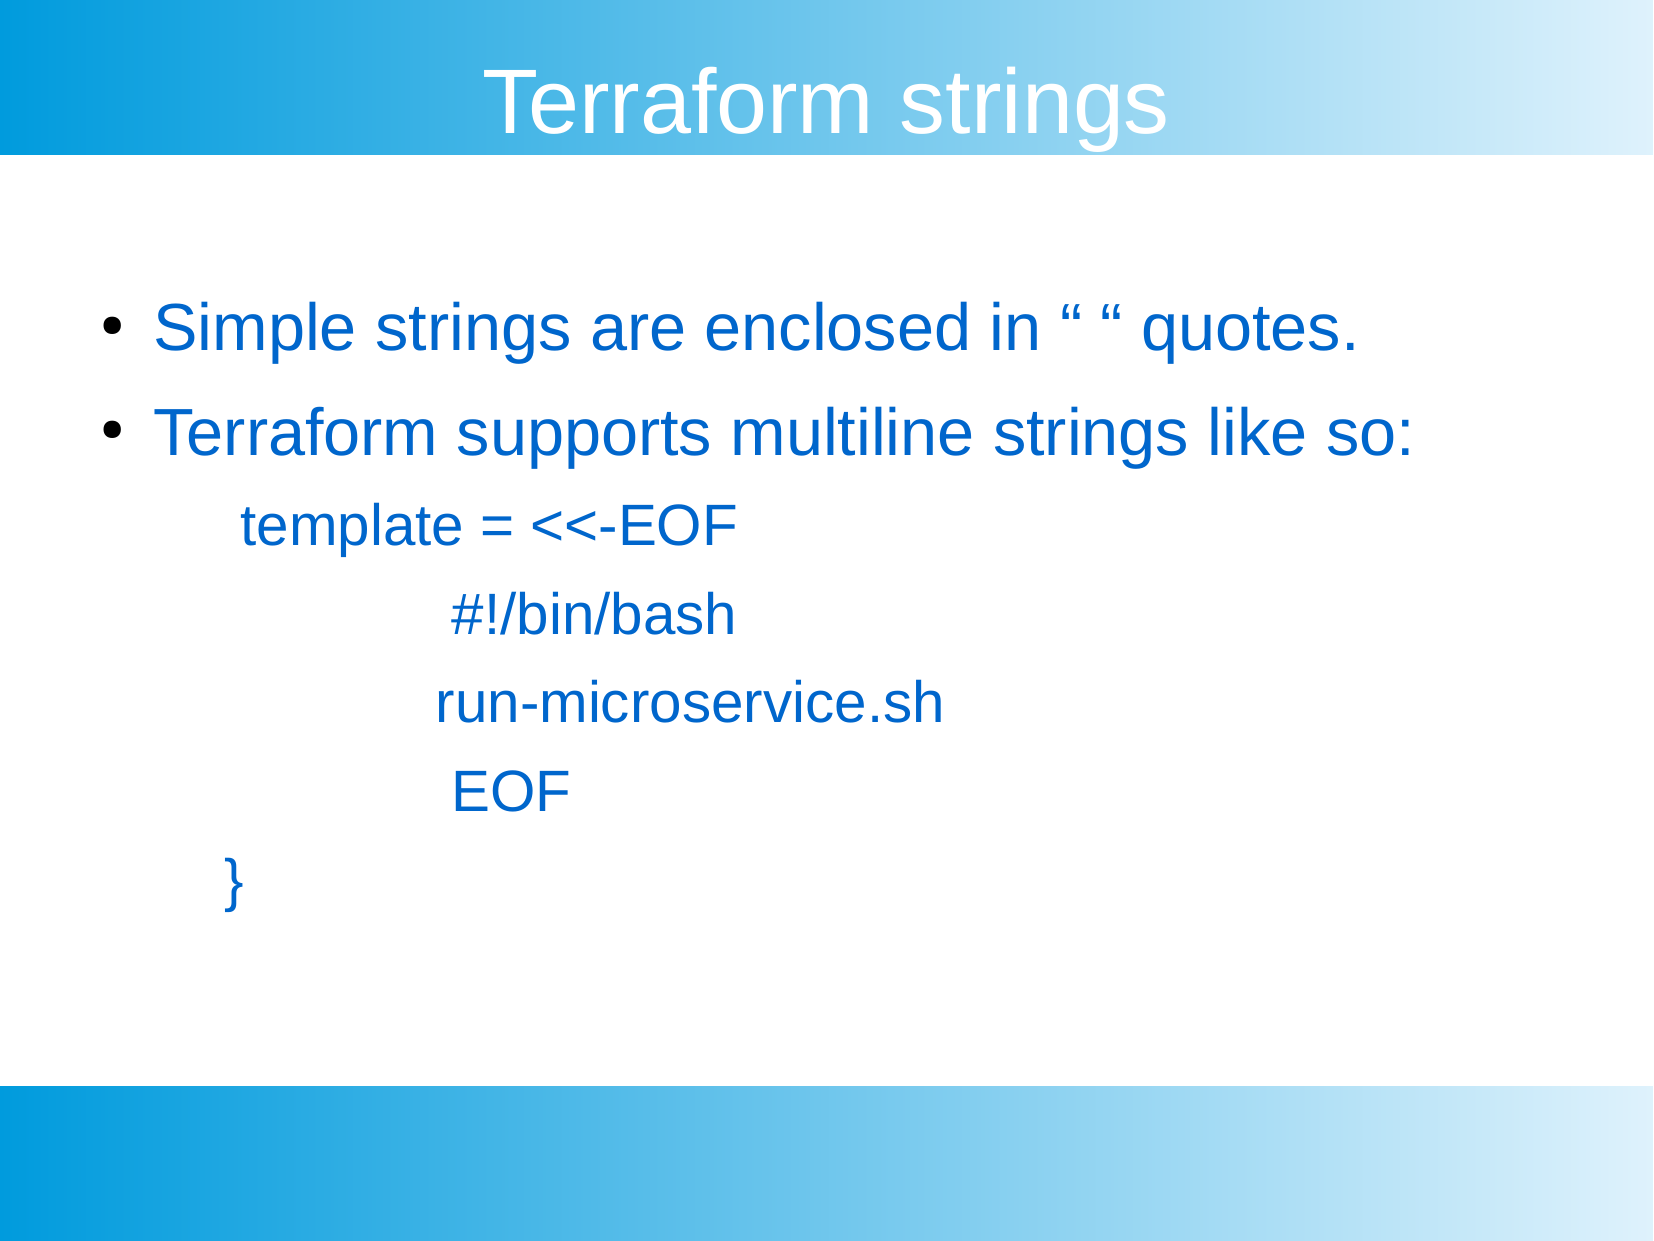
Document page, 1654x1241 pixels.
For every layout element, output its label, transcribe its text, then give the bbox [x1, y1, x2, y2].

title Terraform strings [82, 49, 1571, 155]
list Simple strings are enclosed in “ “ quotes. Terraform supports multiline strings like so: template = <<-EOF #!/bin/bash run-microservice.sh EOF } [82, 290, 1571, 1010]
